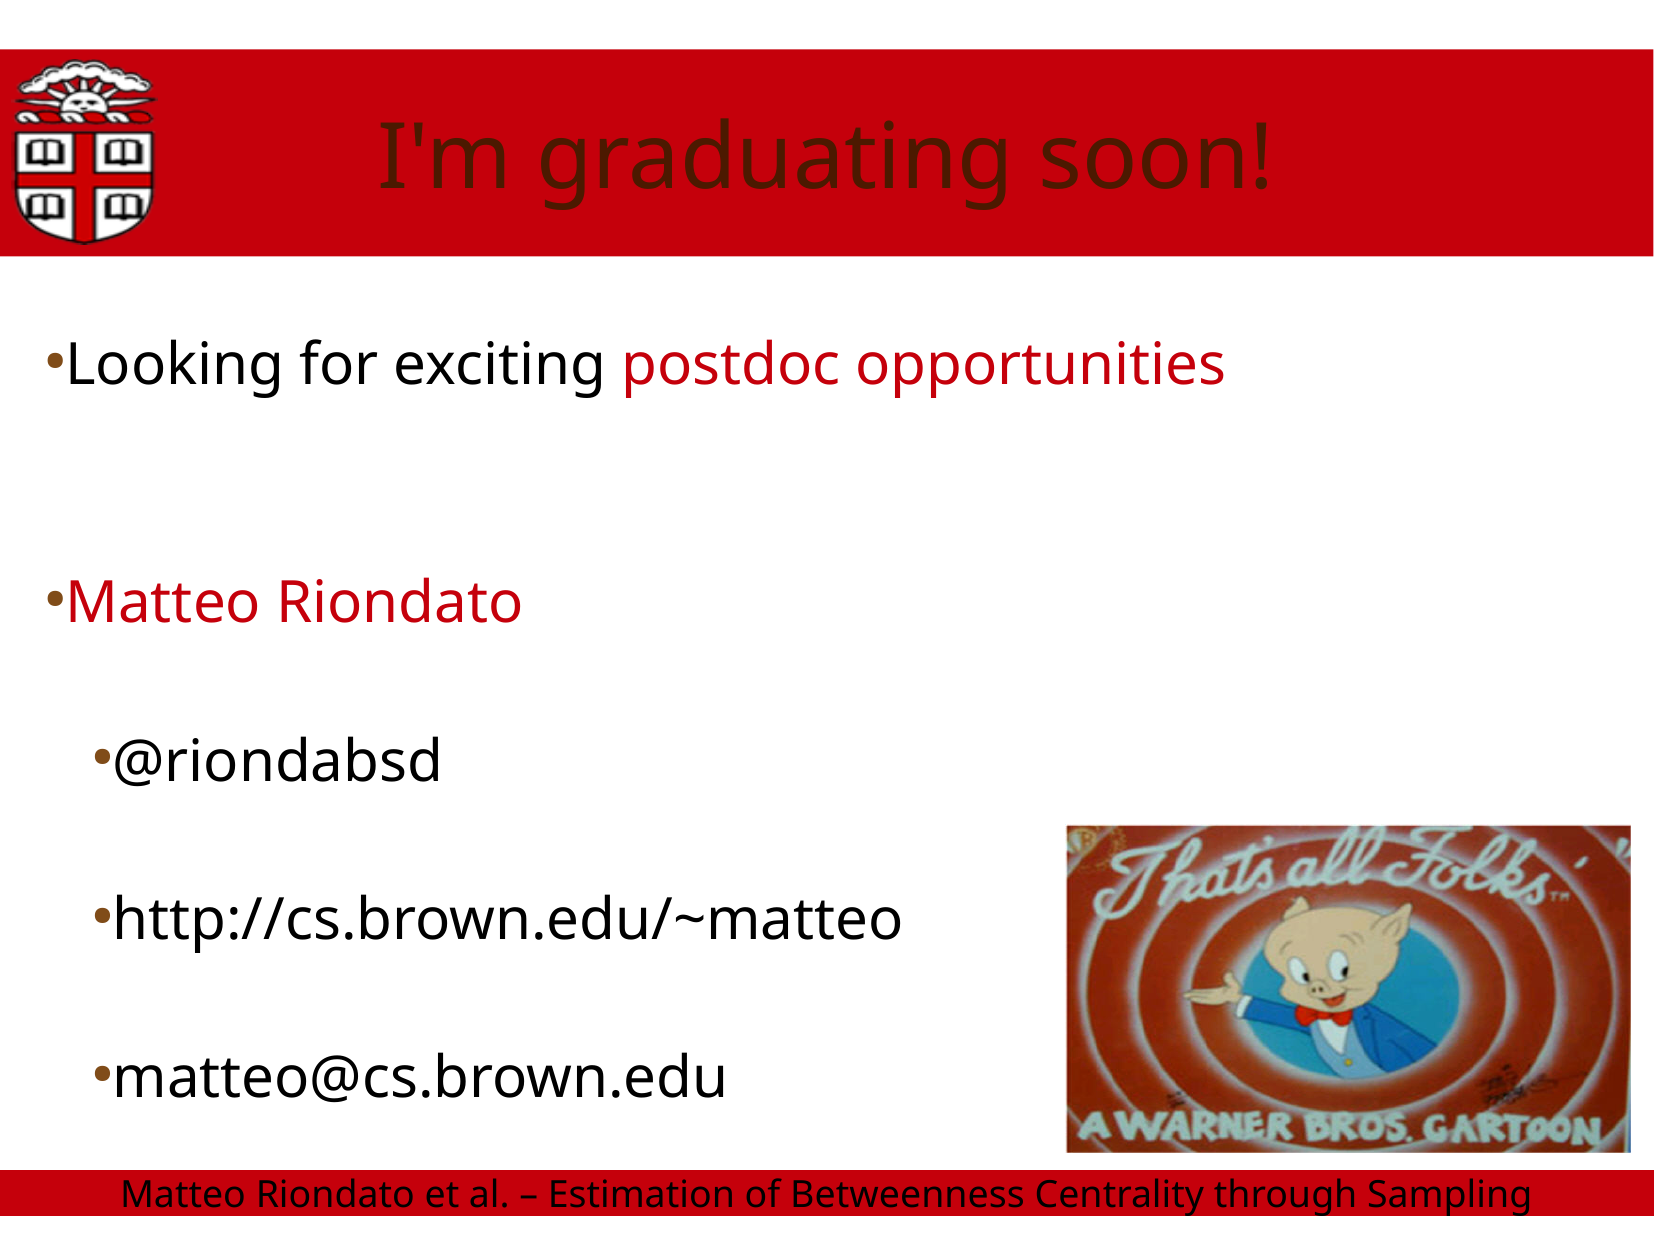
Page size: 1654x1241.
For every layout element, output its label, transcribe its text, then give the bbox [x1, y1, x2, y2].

text_box Matteo Riondato et al. – Estimation of Betweenness Centrality through Sampling [0, 1170, 1654, 1216]
picture [11, 59, 158, 245]
title I'm graduating soon! [0, 49, 1654, 257]
picture [1065, 824, 1631, 1153]
text_box Looking for exciting postdoc opportunities Matteo Riondato @riondabsd http://cs.brown.edu/~matteo matteo@cs.brown.edu [30, 315, 1621, 913]
